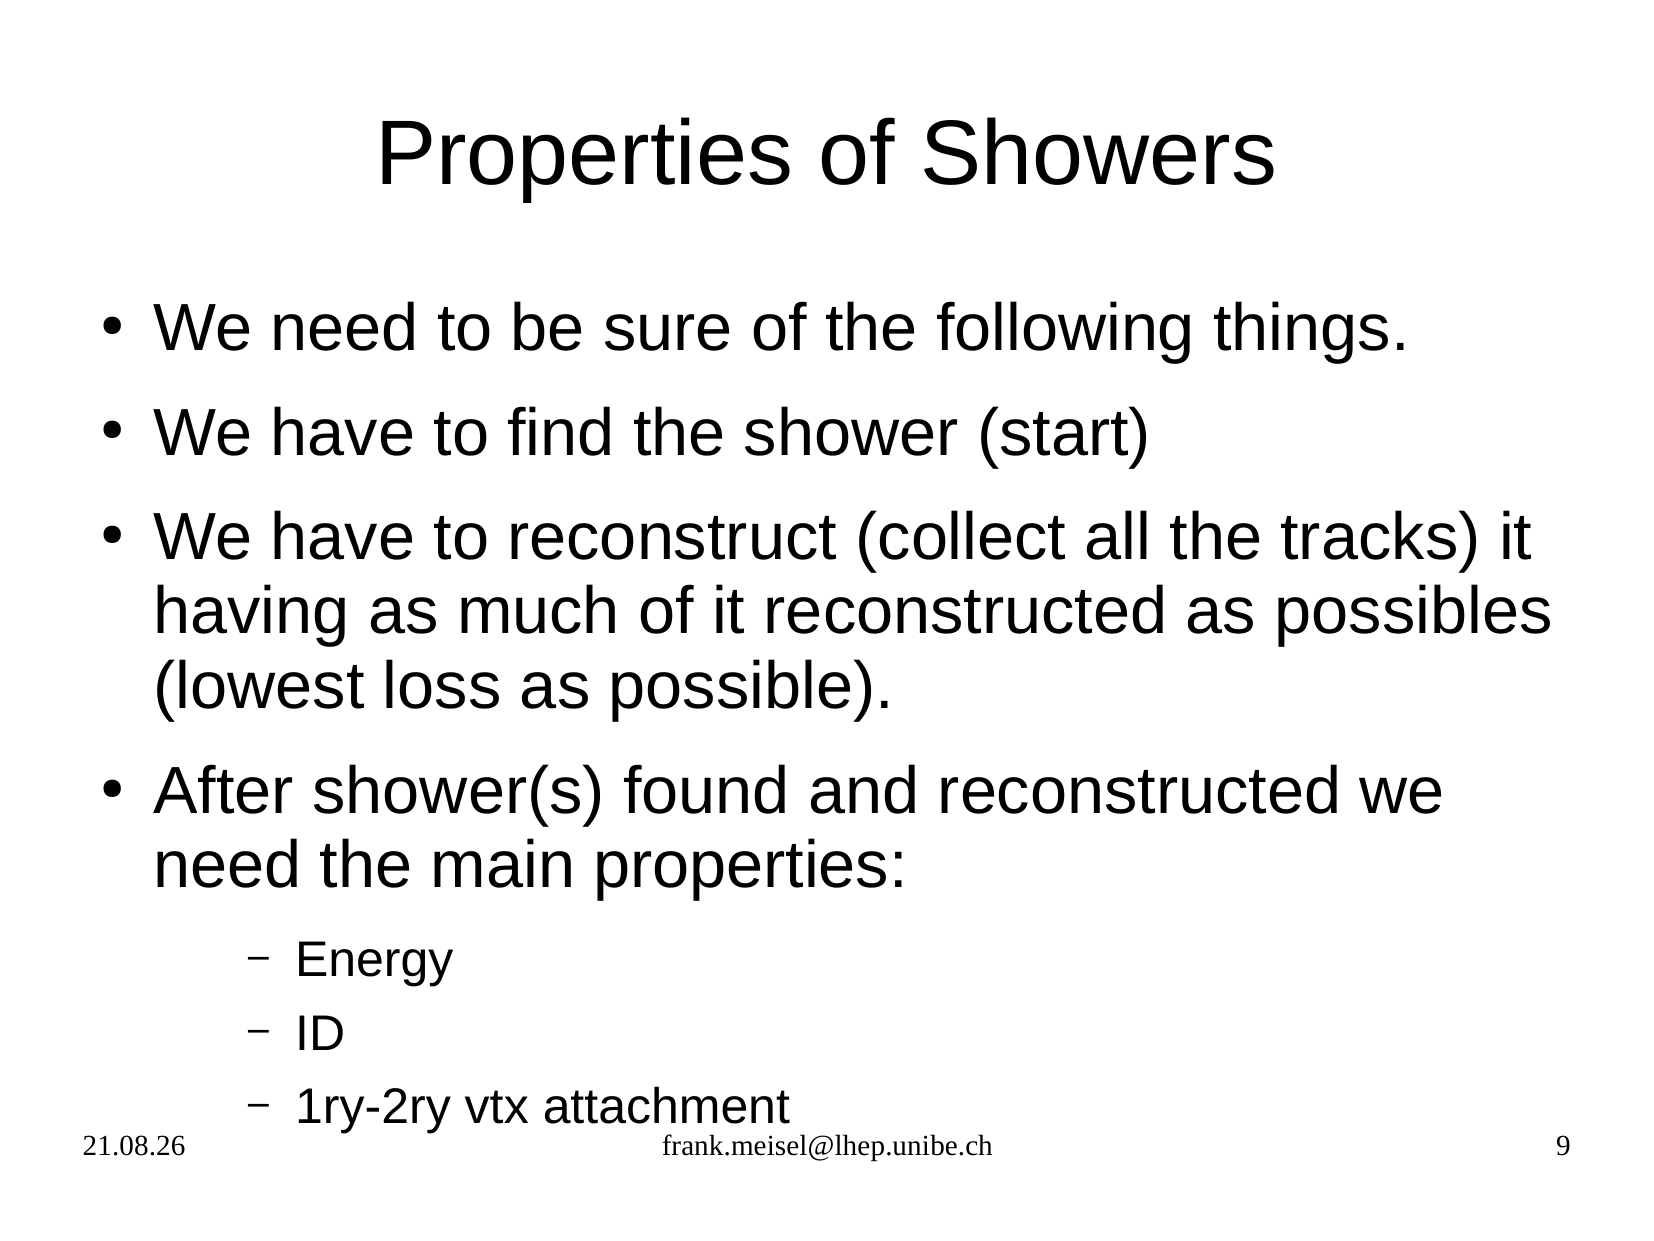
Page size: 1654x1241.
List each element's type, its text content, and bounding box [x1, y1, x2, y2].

list We need to be sure of the following things. We have to find the shower (start) We have to reconstruct (collect all the tracks) it having as much of it reconstructed as possibles (lowest loss as possible). After shower(s) found and reconstructed we need the main properties: Energy ID 1ry-2ry vtx attachment [82, 290, 1571, 1211]
title Properties of Showers [82, 56, 1571, 250]
